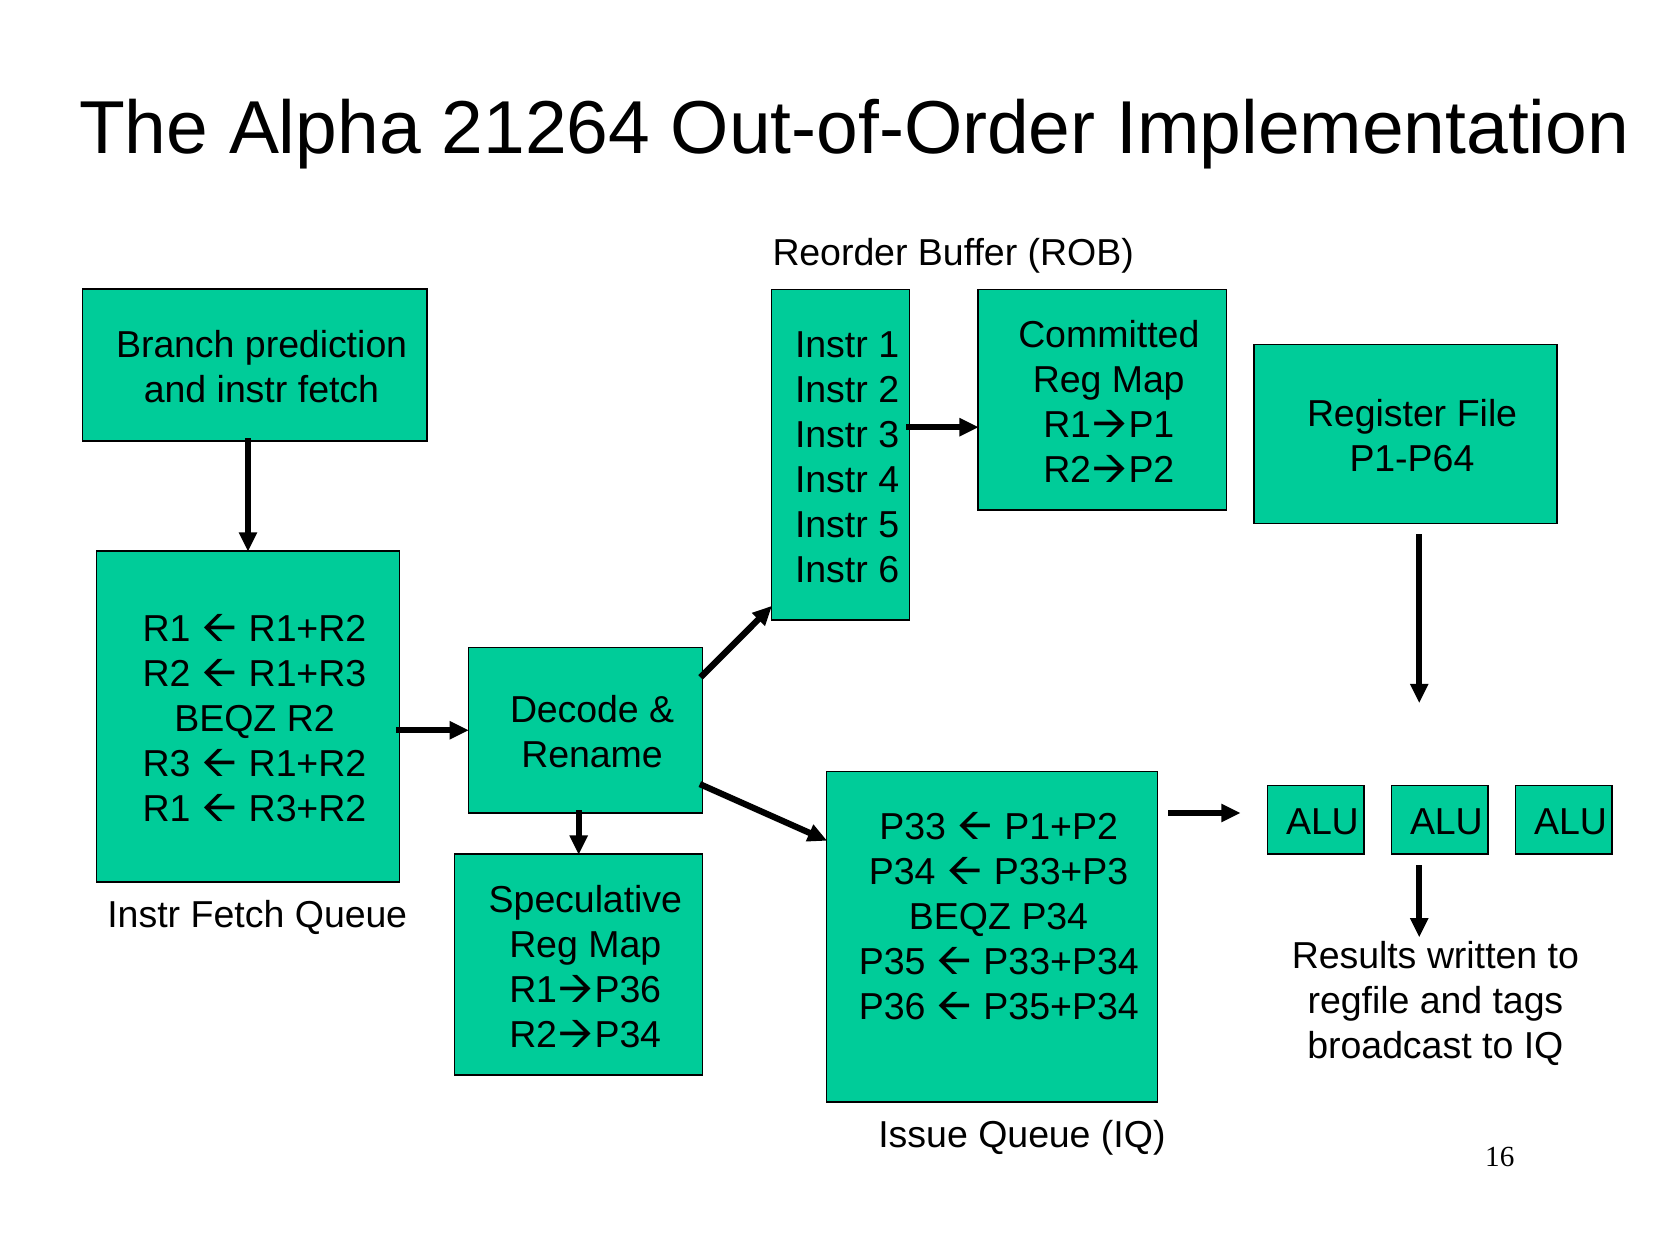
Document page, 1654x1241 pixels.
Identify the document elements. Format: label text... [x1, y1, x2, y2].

text_box Issue Queue (IQ) [850, 1102, 1181, 1163]
text_box P33  P1+P2 P34  P33+P3 BEQZ P34 P35  P33+P34 P36  P35+P34 [826, 771, 1158, 1103]
text_box Instr Fetch Queue [79, 881, 423, 943]
text_box ALU [1391, 785, 1489, 855]
text_box R1  R1+R2 R2  R1+R3 BEQZ R2 R3  R1+R2 R1  R3+R2 [96, 551, 400, 881]
text_box Instr 1 Instr 2 Instr 3 Instr 4 Instr 5 Instr 6 [771, 289, 910, 621]
text_box Speculative Reg Map R1P36 R2P34 [454, 854, 703, 1075]
text_box Committed Reg Map R1P1 R2P2 [978, 289, 1227, 510]
text_box ALU [1515, 785, 1613, 855]
text_box Results written to regfile and tags broadcast to IQ [1263, 923, 1595, 1074]
text_box <number> [1184, 1129, 1530, 1213]
text_box The Alpha 21264 Out-of-Order Implementation [64, 71, 1646, 177]
text_box Register File P1-P64 [1253, 344, 1557, 524]
text_box Decode & Rename [468, 647, 703, 813]
text_box Branch prediction and instr fetch [82, 289, 428, 441]
text_box Reorder Buffer (ROB) [744, 220, 1149, 281]
text_box ALU [1267, 785, 1365, 855]
